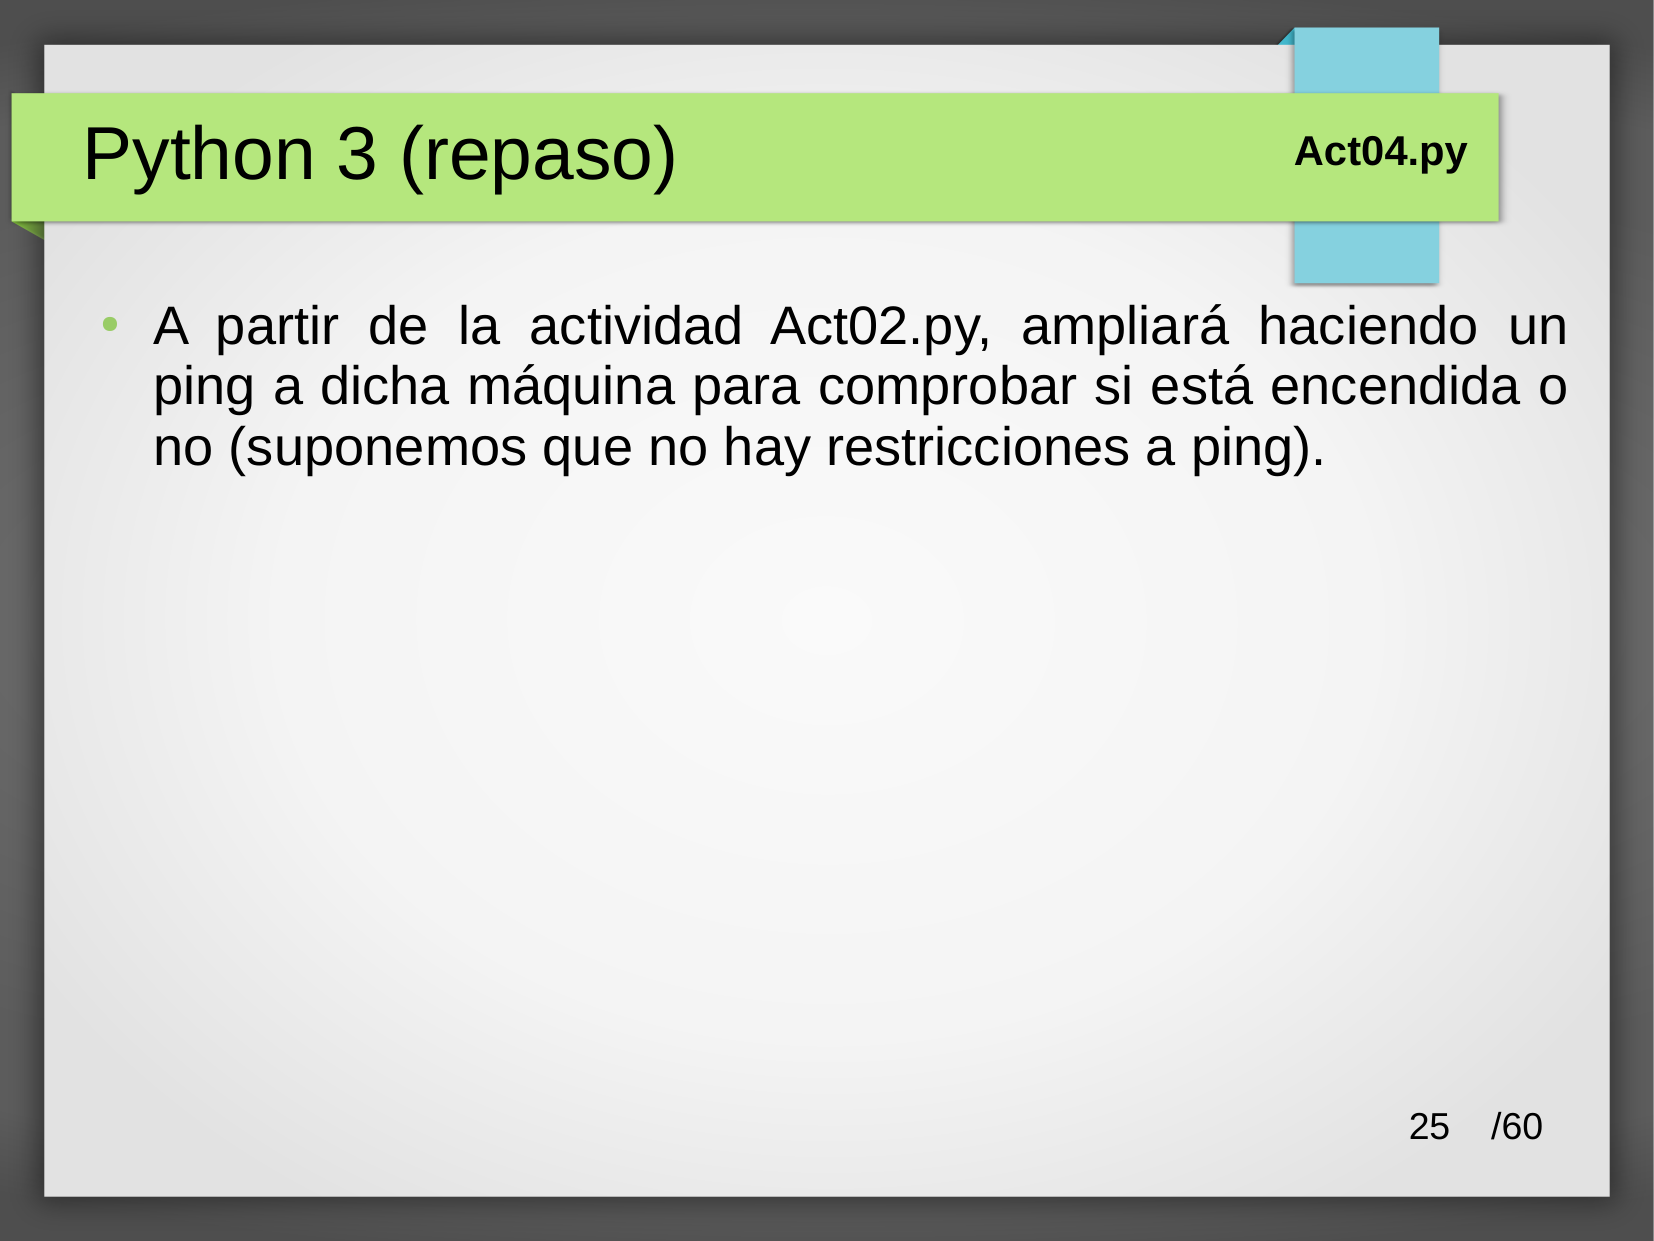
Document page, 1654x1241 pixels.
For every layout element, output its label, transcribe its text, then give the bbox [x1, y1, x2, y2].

text_box /60 [1476, 1098, 1644, 1169]
text_box Act04.py [1279, 120, 1512, 229]
text_box <número> [1393, 1098, 1476, 1169]
list A partir de la actividad Act02.py, ampliará haciendo un ping a dicha máquina para comprobar si está encendida o no (suponemos que no hay restricciones a ping). [82, 295, 1571, 1015]
picture [0, 0, 1654, 1241]
title Python 3 (repaso) [82, 94, 1264, 213]
